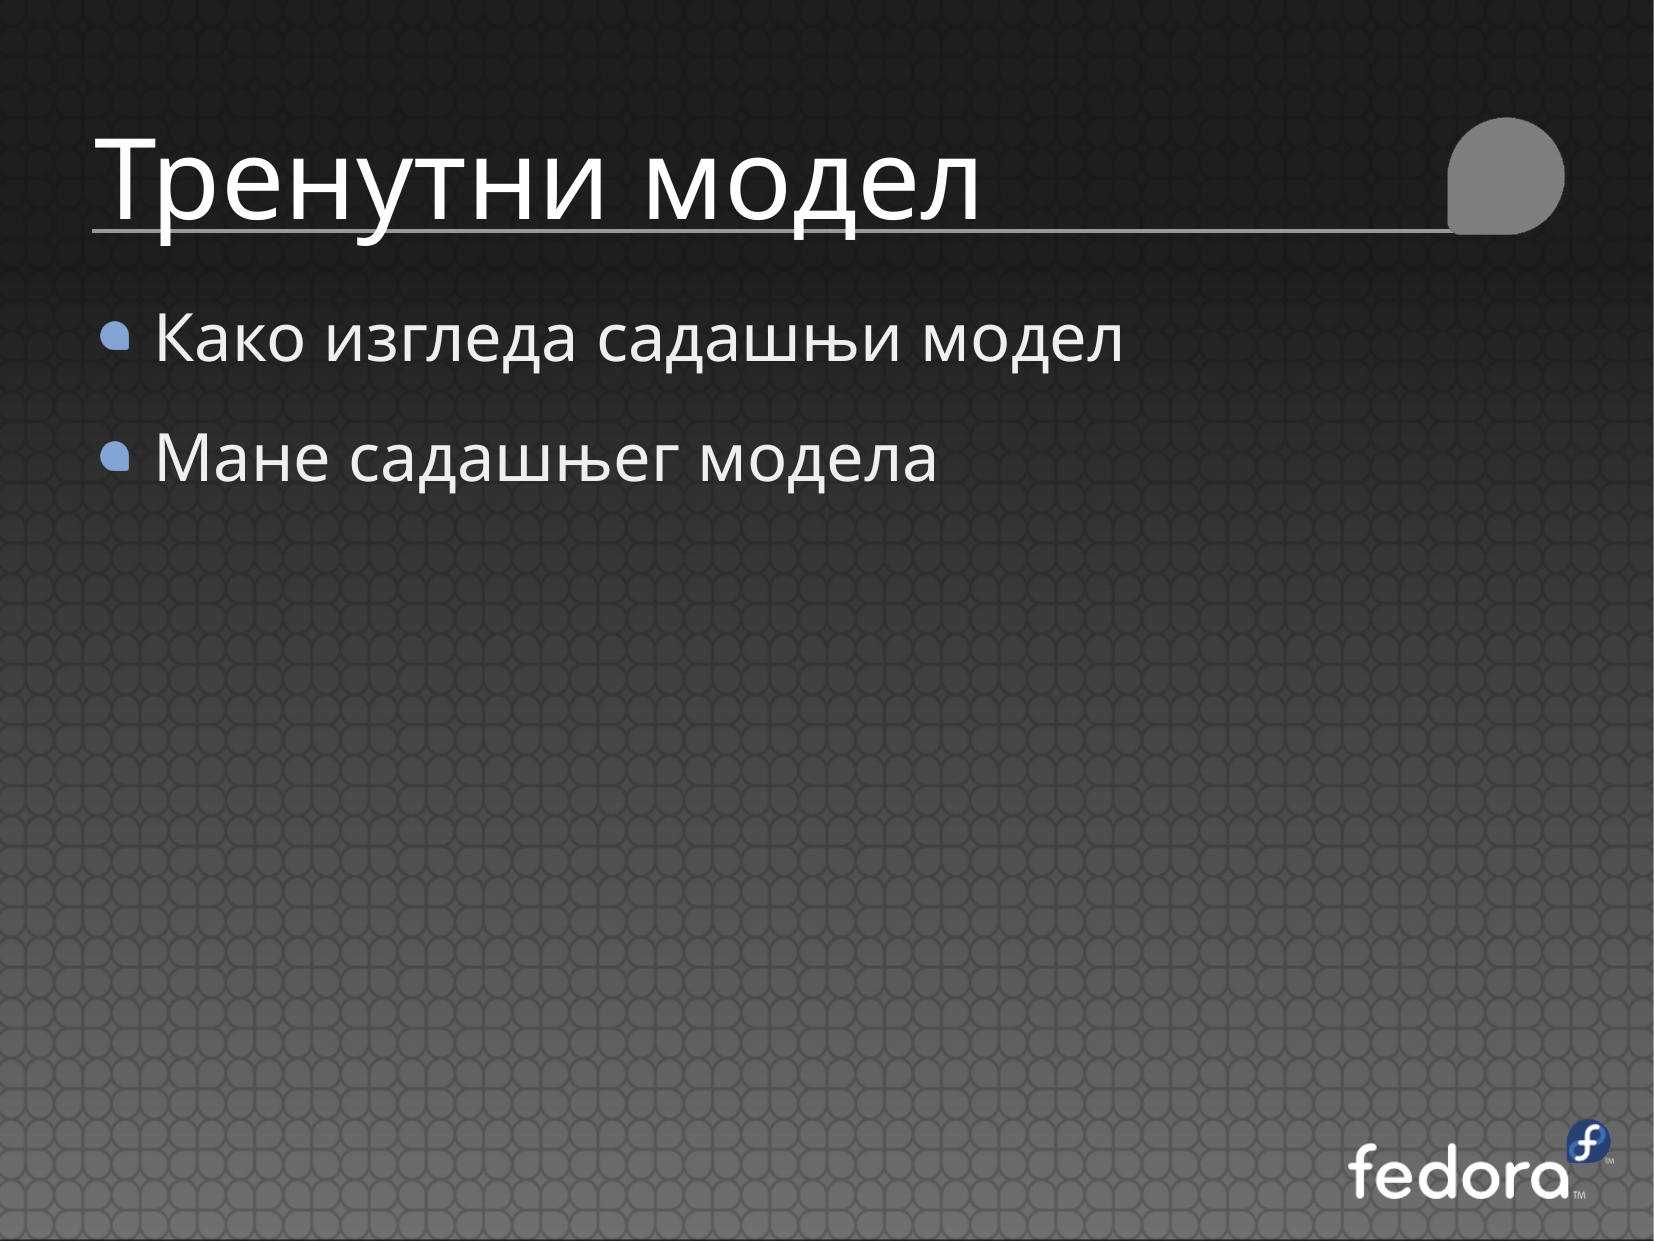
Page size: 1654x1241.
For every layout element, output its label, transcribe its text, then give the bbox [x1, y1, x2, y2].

list Како изгледа садашњи модел Мане садашњег модела [82, 290, 1571, 1094]
picture [0, 0, 1654, 1241]
title Тренутни модел [94, 100, 1426, 251]
